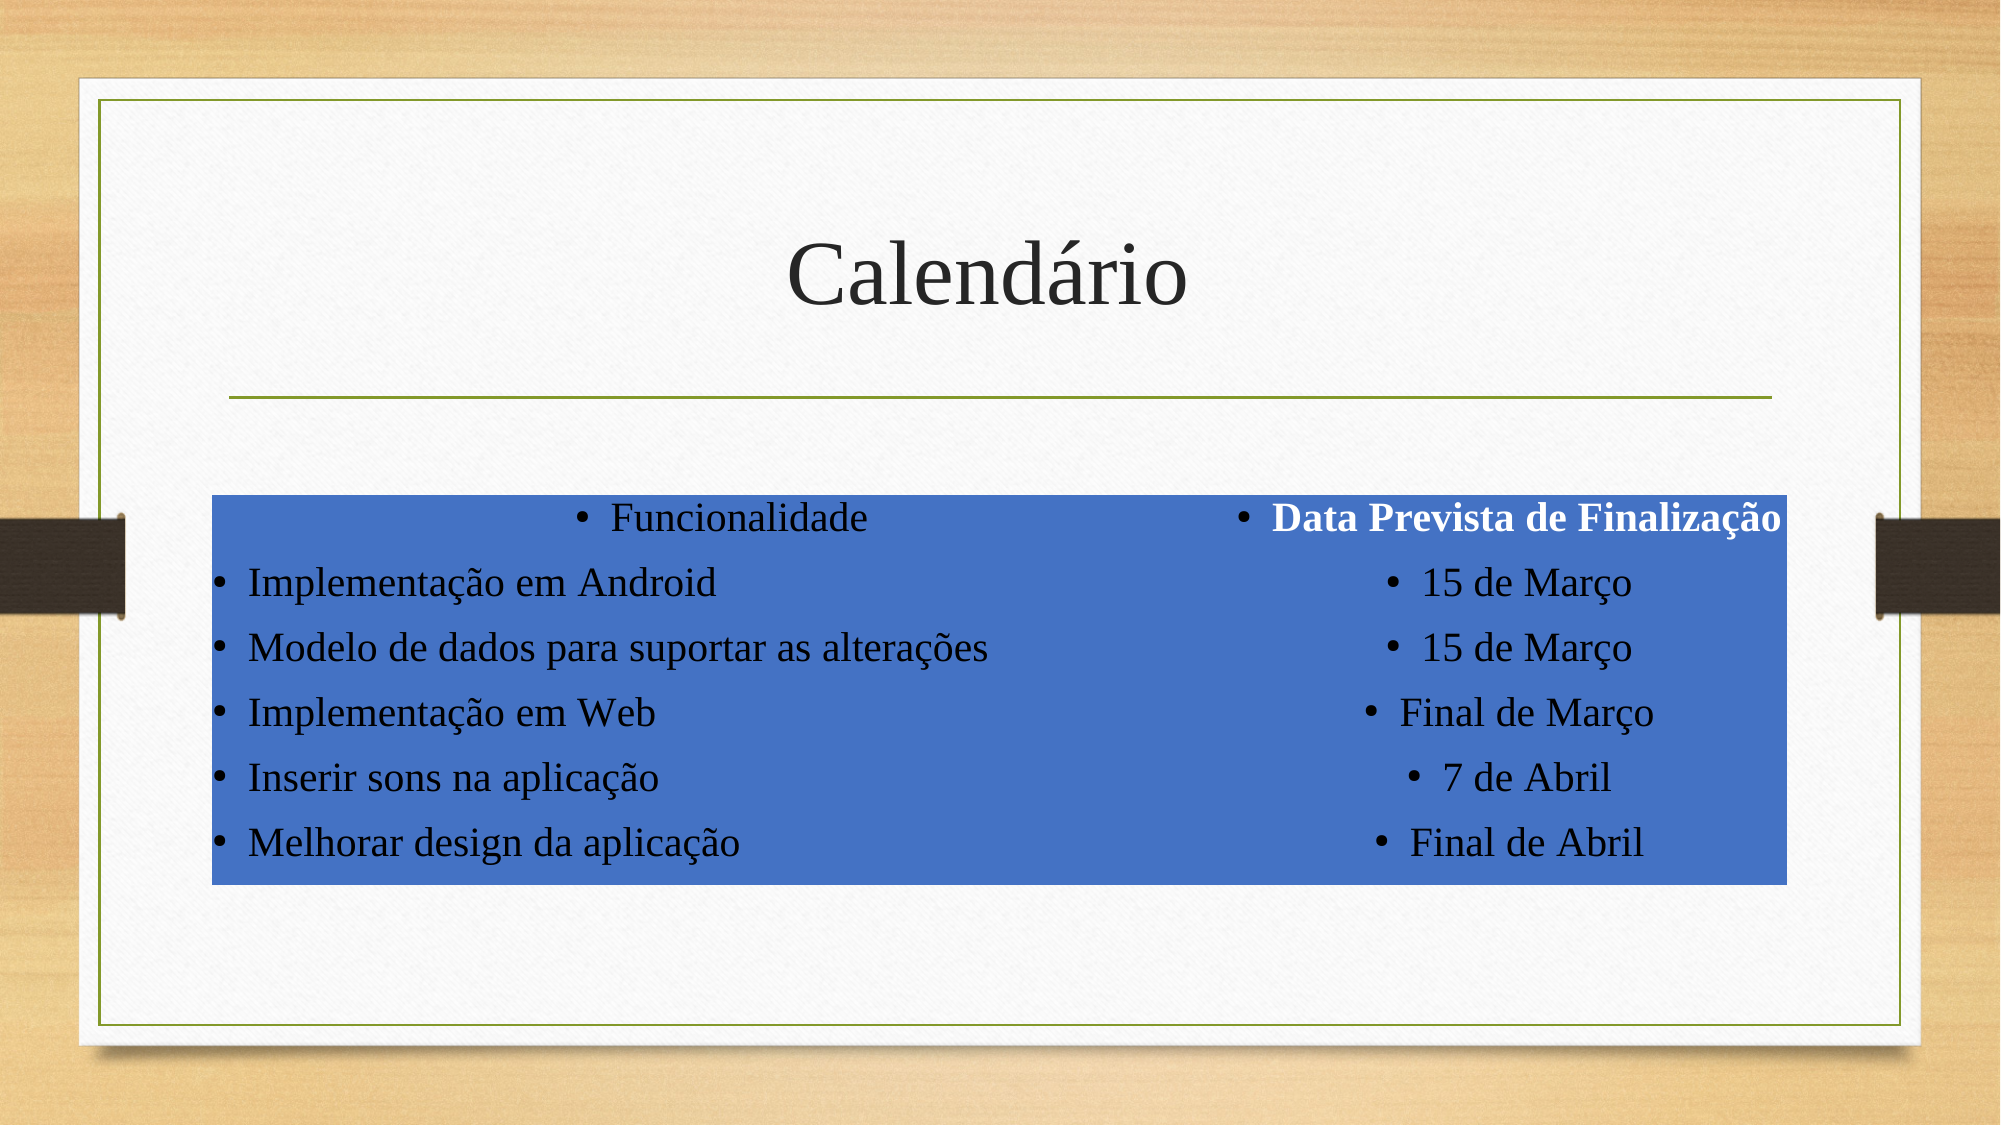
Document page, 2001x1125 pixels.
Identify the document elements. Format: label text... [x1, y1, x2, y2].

table_cell 15 de Março [1231, 624, 1787, 689]
table_cell Implementação em Web [212, 689, 1231, 754]
table_cell 15 de Março [1231, 559, 1787, 624]
table_cell Inserir sons na aplicação [212, 754, 1231, 819]
table_cell Final de Março [1231, 689, 1787, 754]
table_cell Melhorar design da aplicação [212, 819, 1231, 885]
table_header Funcionalidade [212, 495, 1231, 559]
table_cell Modelo de dados para suportar as alterações [212, 624, 1231, 689]
title Calendário [212, 161, 1788, 376]
table_header Data Prevista de Finalização [1231, 495, 1787, 559]
table_cell Implementação em Android [212, 559, 1231, 624]
table_cell 7 de Abril [1231, 754, 1787, 819]
table_cell Final de Abril [1231, 819, 1787, 885]
